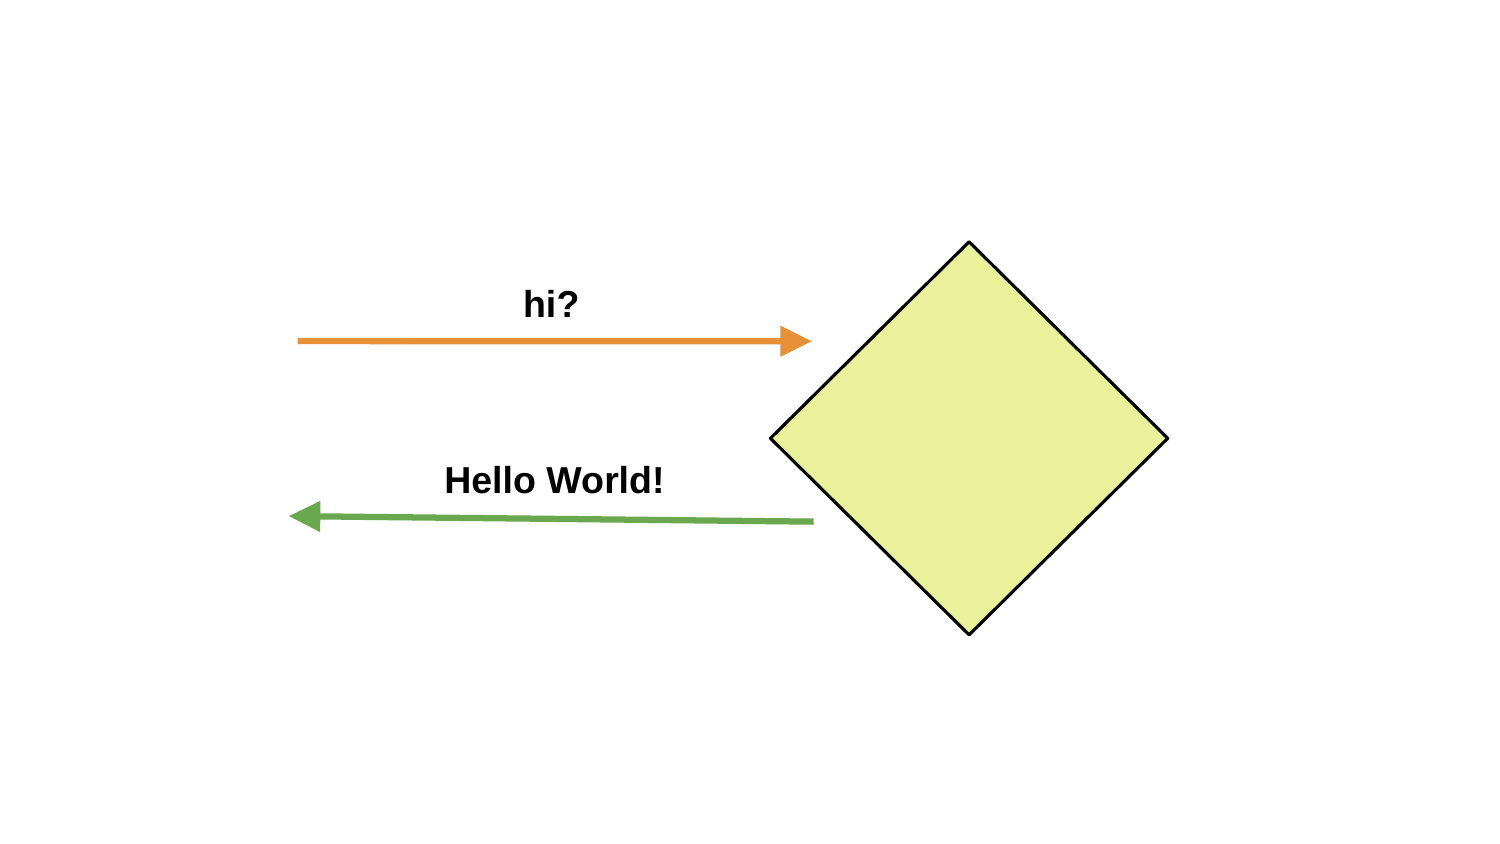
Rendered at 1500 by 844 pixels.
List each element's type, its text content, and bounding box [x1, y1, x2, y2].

text_box hi? [467, 265, 636, 331]
text_box [770, 241, 1168, 635]
text_box Hello World! [385, 441, 724, 507]
